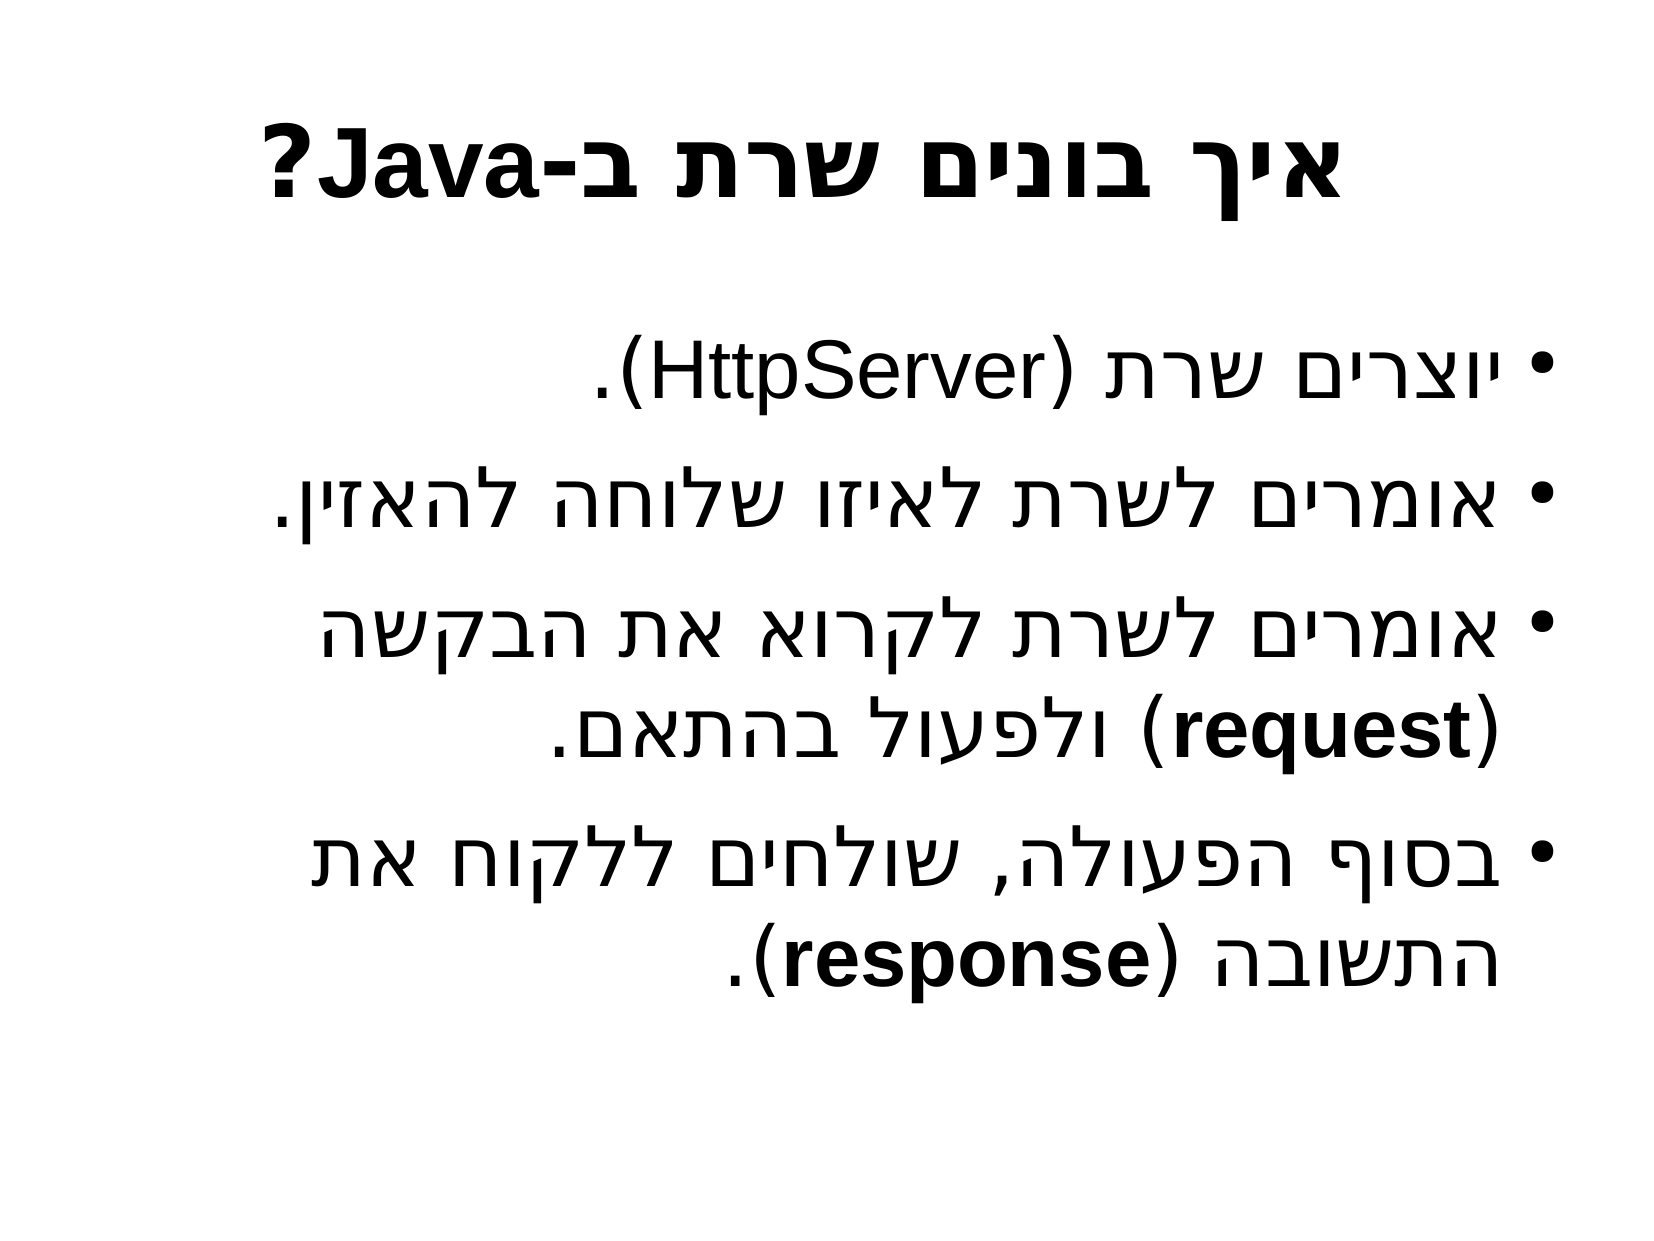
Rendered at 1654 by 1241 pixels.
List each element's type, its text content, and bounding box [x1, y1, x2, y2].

list יוצרים שרת (HttpServer). אומרים לשרת לאיזו שלוחה להאזין. אומרים לשרת לקרוא את הבקשה (request) ולפעול בהתאם. בסוף הפעולה, שולחים ללקוח את התשובה (response). [86, 315, 1576, 1171]
title איך בונים שרת ב-Java? [63, 45, 1546, 271]
